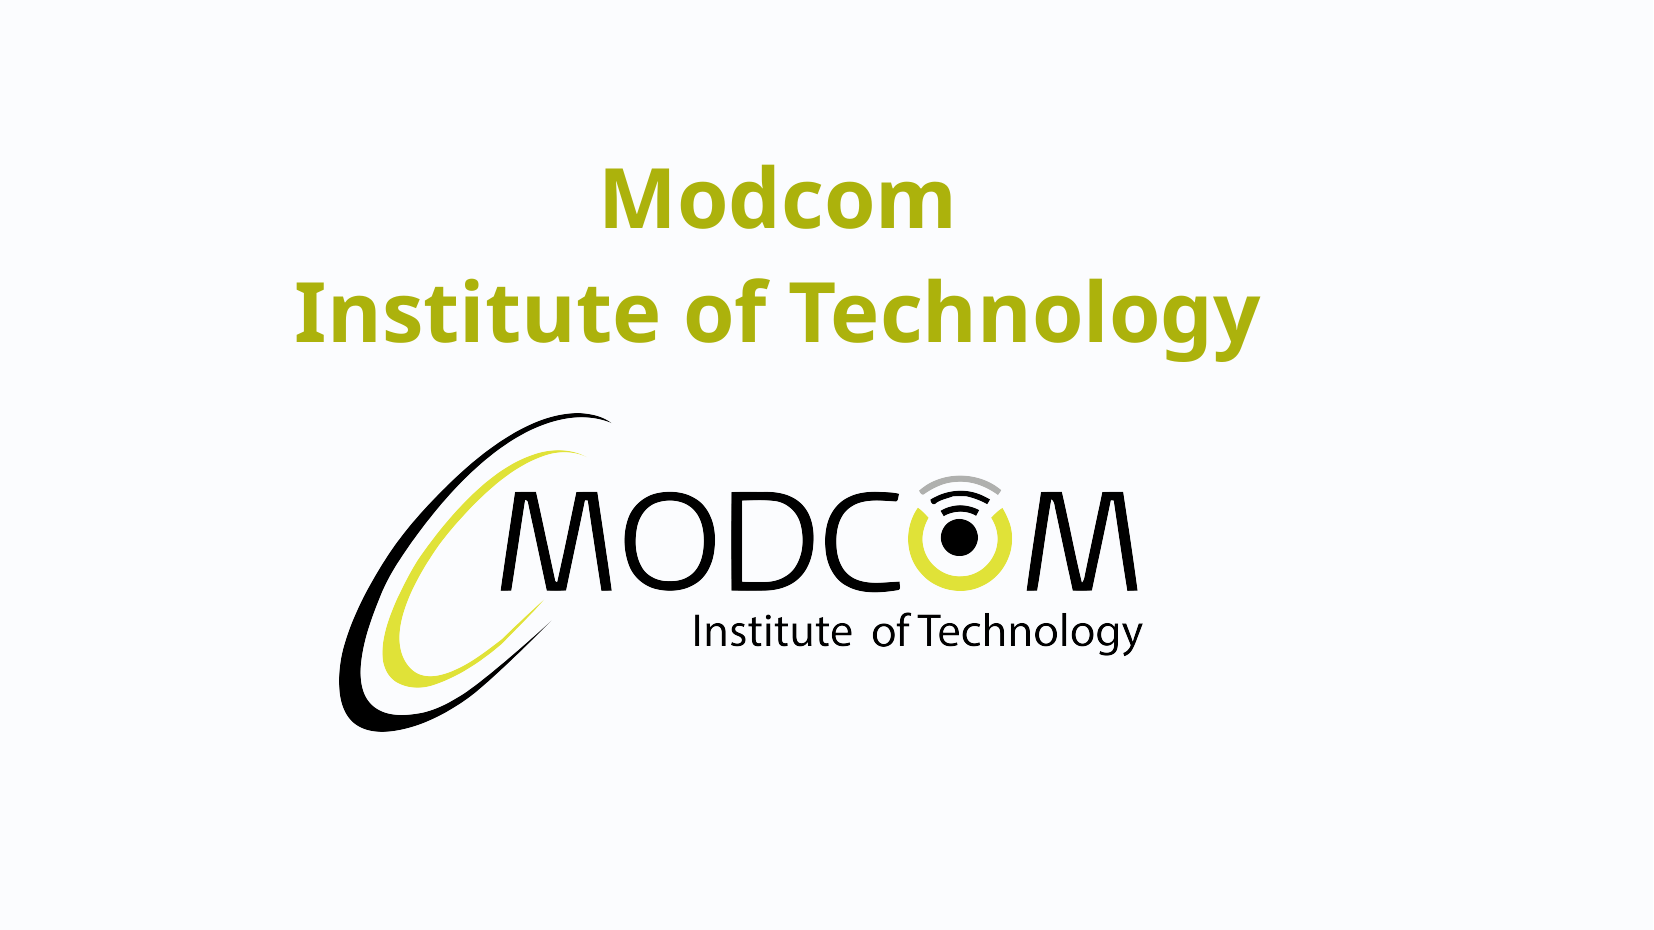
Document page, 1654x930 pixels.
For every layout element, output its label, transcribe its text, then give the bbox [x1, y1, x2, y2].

text_box Modcom Institute of Technology [280, 132, 1417, 453]
picture [339, 413, 1143, 732]
